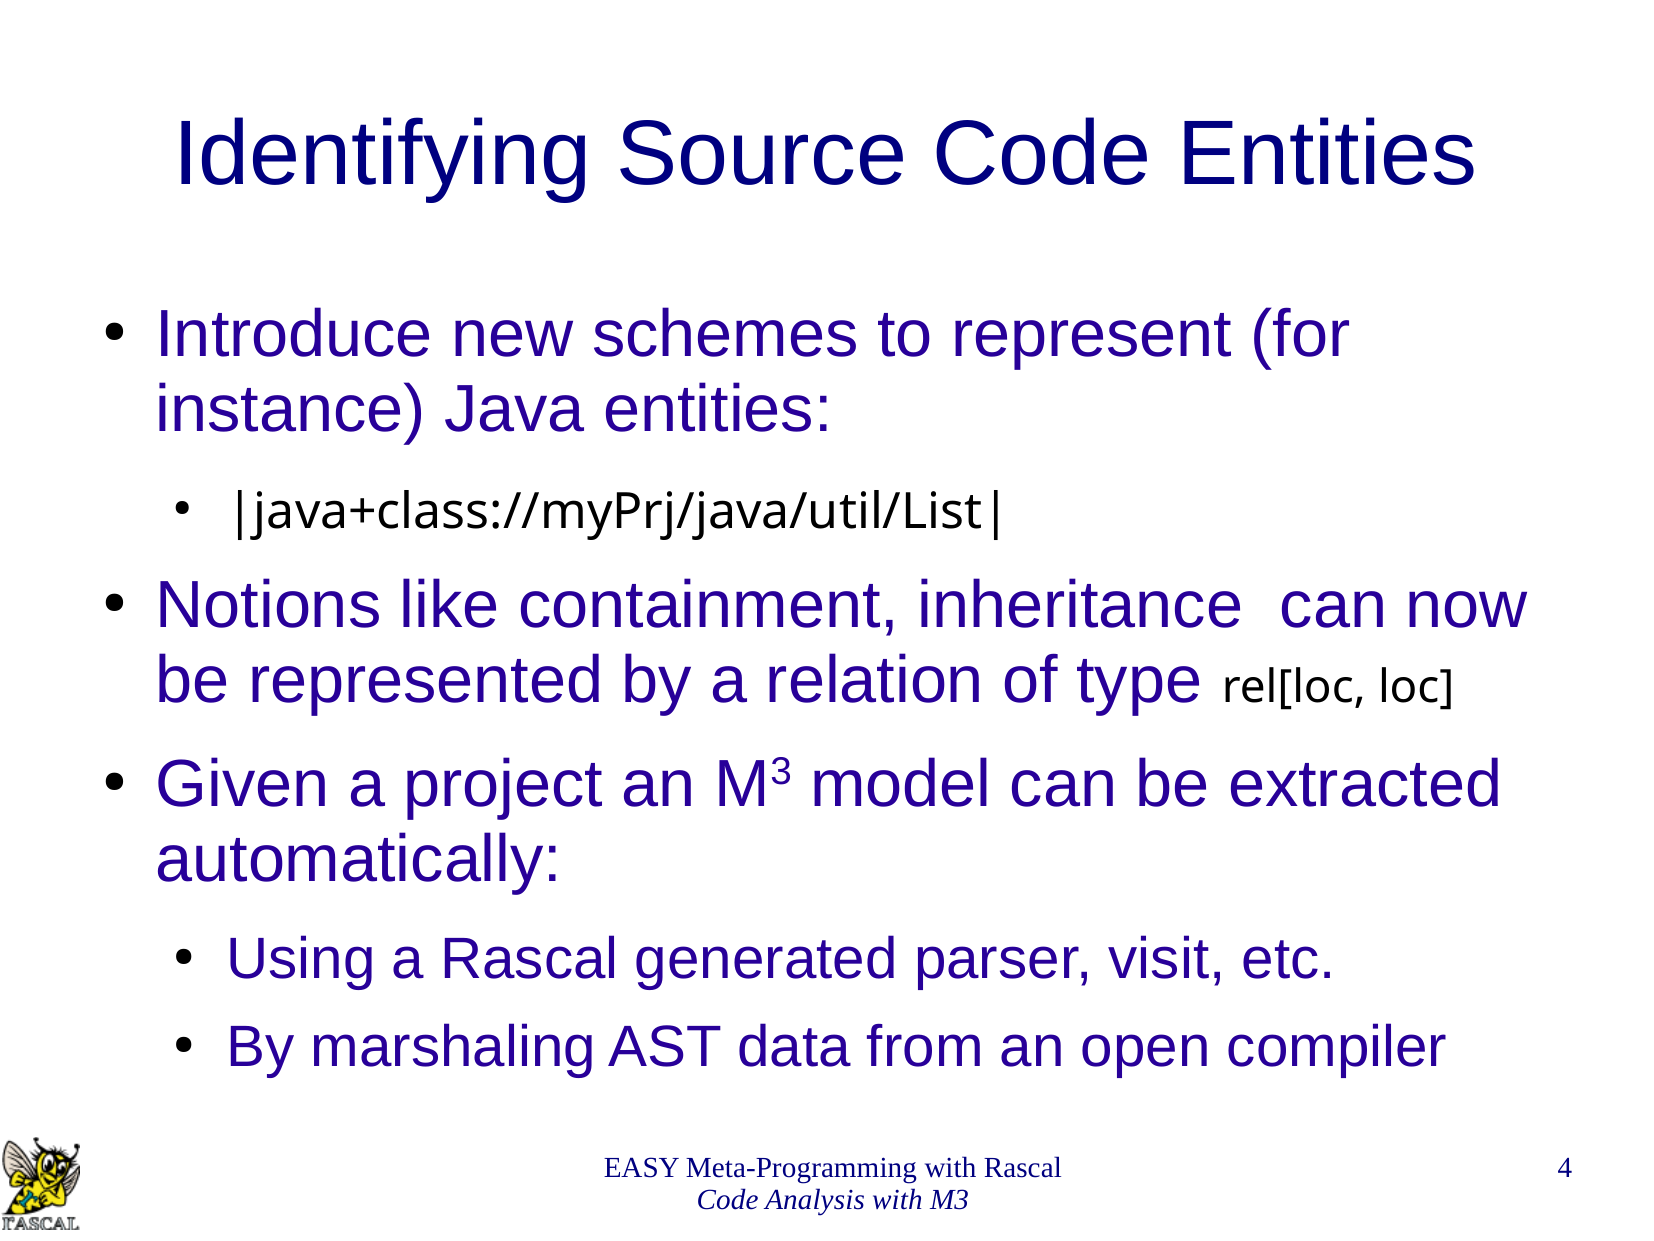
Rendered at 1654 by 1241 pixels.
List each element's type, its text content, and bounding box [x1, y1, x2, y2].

title Identifying Source Code Entities [82, 49, 1571, 257]
picture [1, 1137, 80, 1230]
list Introduce new schemes to represent (for instance) Java entities: |java+class://myPrj/java/util/List| Notions like containment, inheritance can now be represented by a relation of type rel[loc, loc] Given a project an M3 model can be extracted automatically: Using a Rascal generated parser, visit, etc. By marshaling AST data from an open compiler [84, 296, 1604, 1016]
